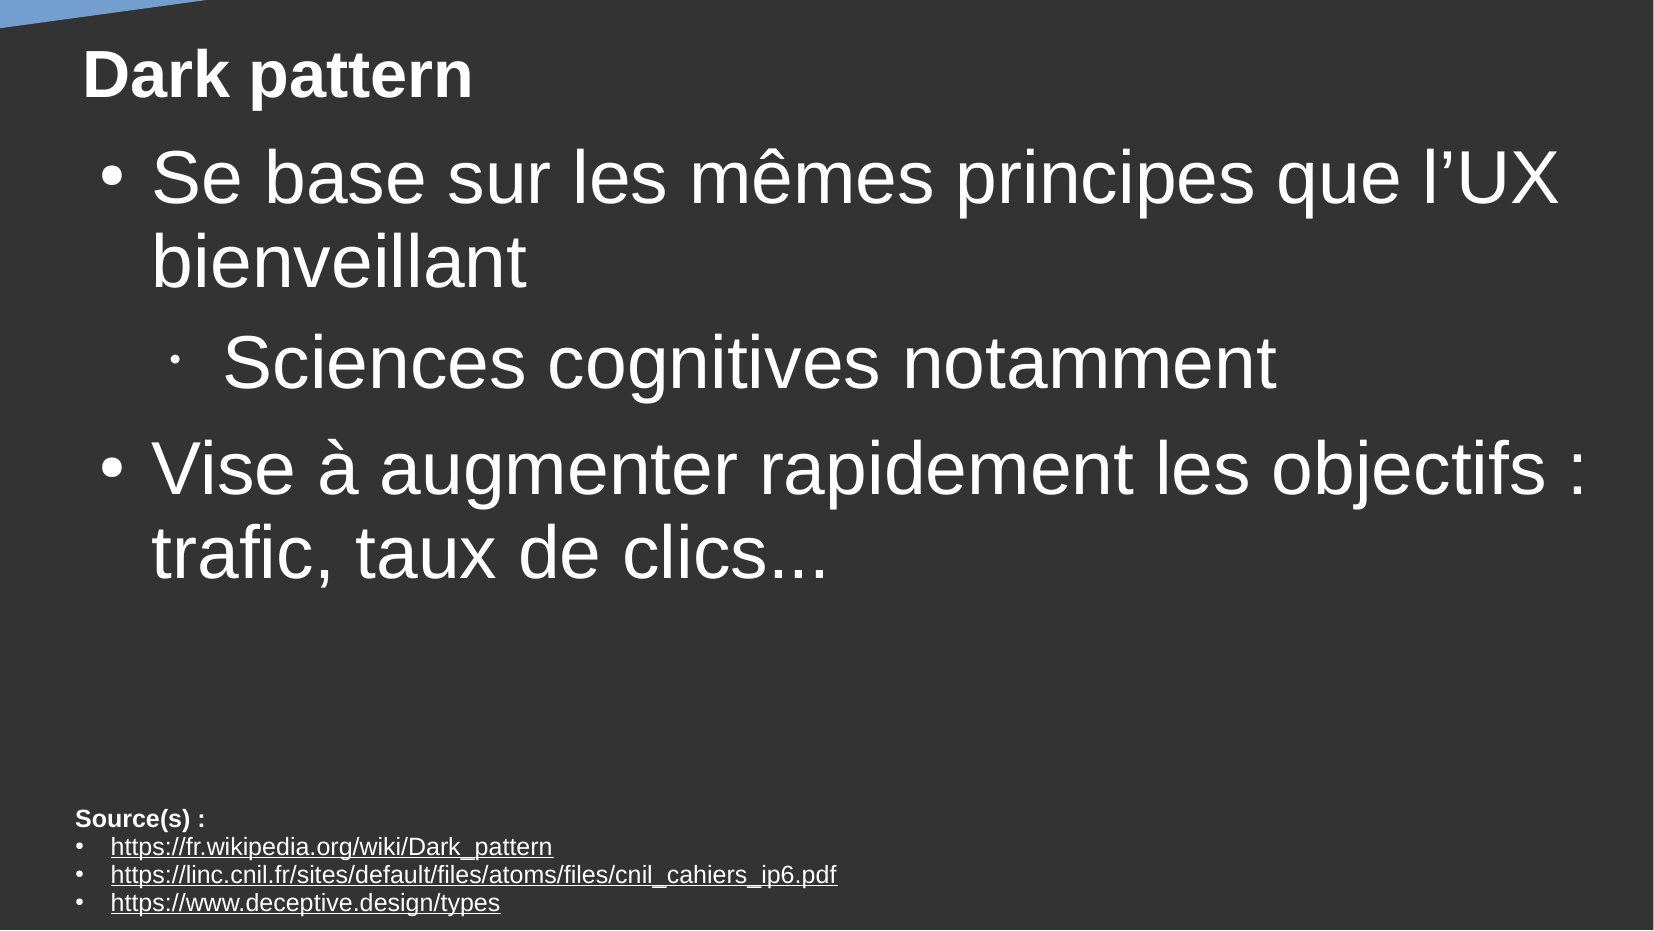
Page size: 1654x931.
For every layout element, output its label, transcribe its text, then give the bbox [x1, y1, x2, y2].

text_box Source(s) : https://fr.wikipedia.org/wiki/Dark_pattern https://linc.cnil.fr/sites/default/files/atoms/files/cnil_cahiers_ip6.pdf https://www.deceptive.design/types [60, 797, 1546, 925]
list Se base sur les mêmes principes que l’UX bienveillant Sciences cognitives notamment Vise à augmenter rapidement les objectifs : trafic, taux de clics... [80, 135, 1620, 780]
text_box [0, 0, 207, 29]
title Dark pattern [82, 37, 1571, 114]
